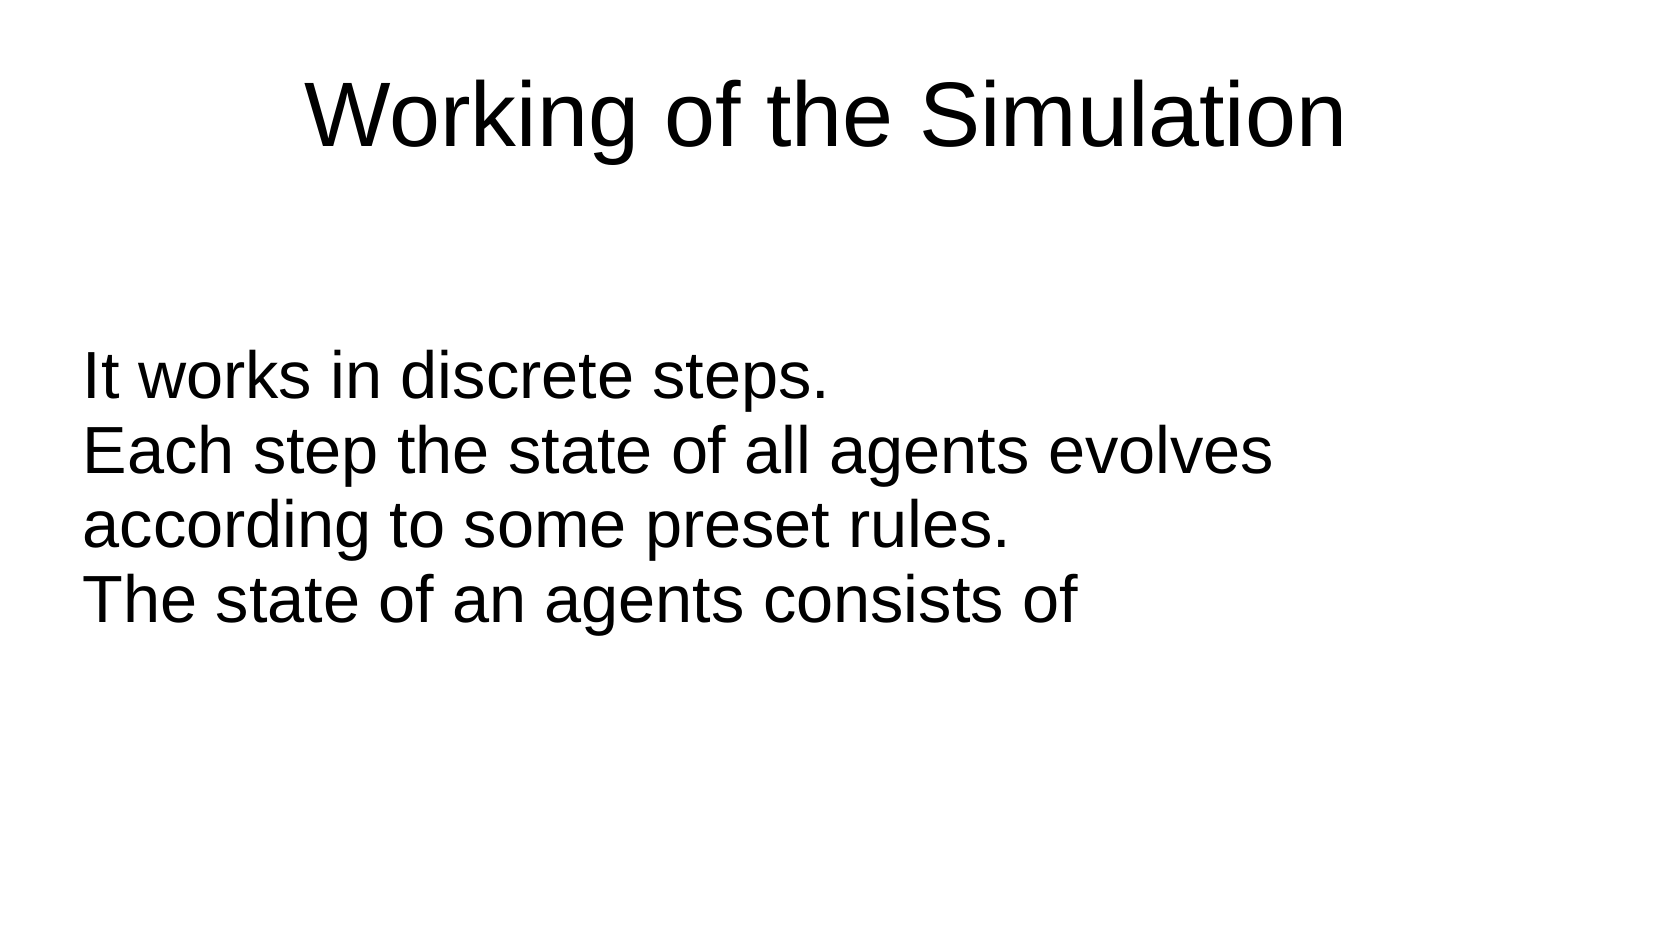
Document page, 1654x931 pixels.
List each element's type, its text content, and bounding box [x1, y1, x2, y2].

title Working of the Simulation [82, 37, 1571, 193]
subtitle It works in discrete steps. Each step the state of all agents evolves according to some preset rules. The state of an agents consists of [82, 217, 1571, 758]
